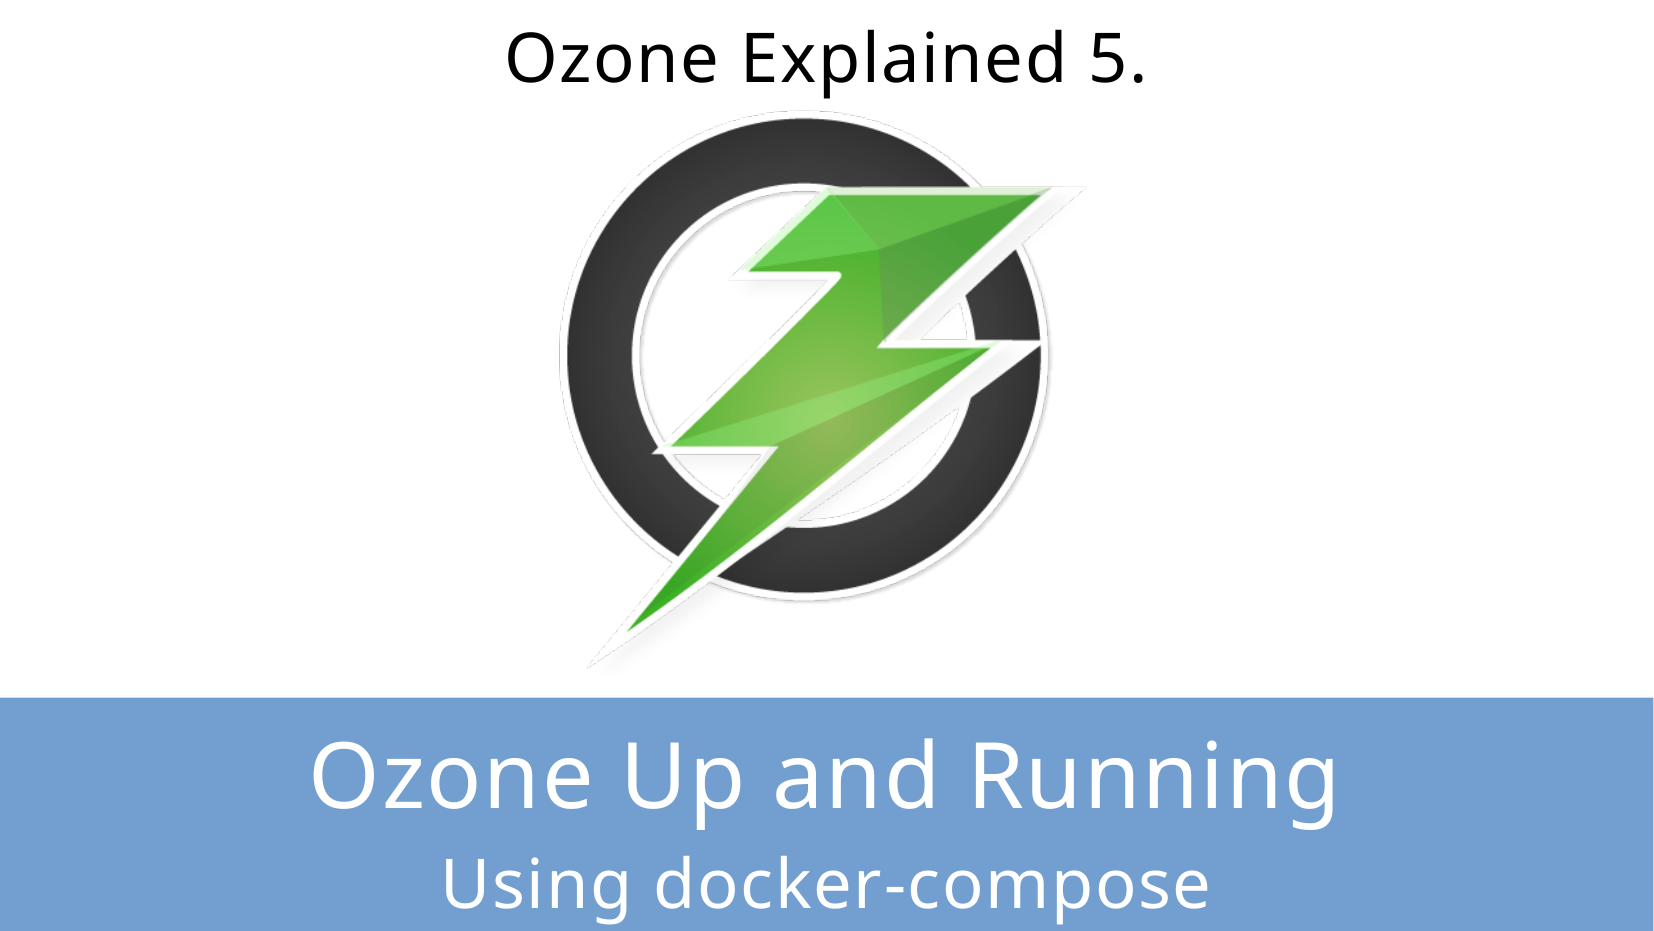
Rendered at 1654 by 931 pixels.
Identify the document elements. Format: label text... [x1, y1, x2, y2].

picture [552, 100, 1094, 675]
title Ozone Explained 5. [0, 8, 1654, 105]
title Ozone Up and Running Using docker-compose [0, 697, 1654, 931]
